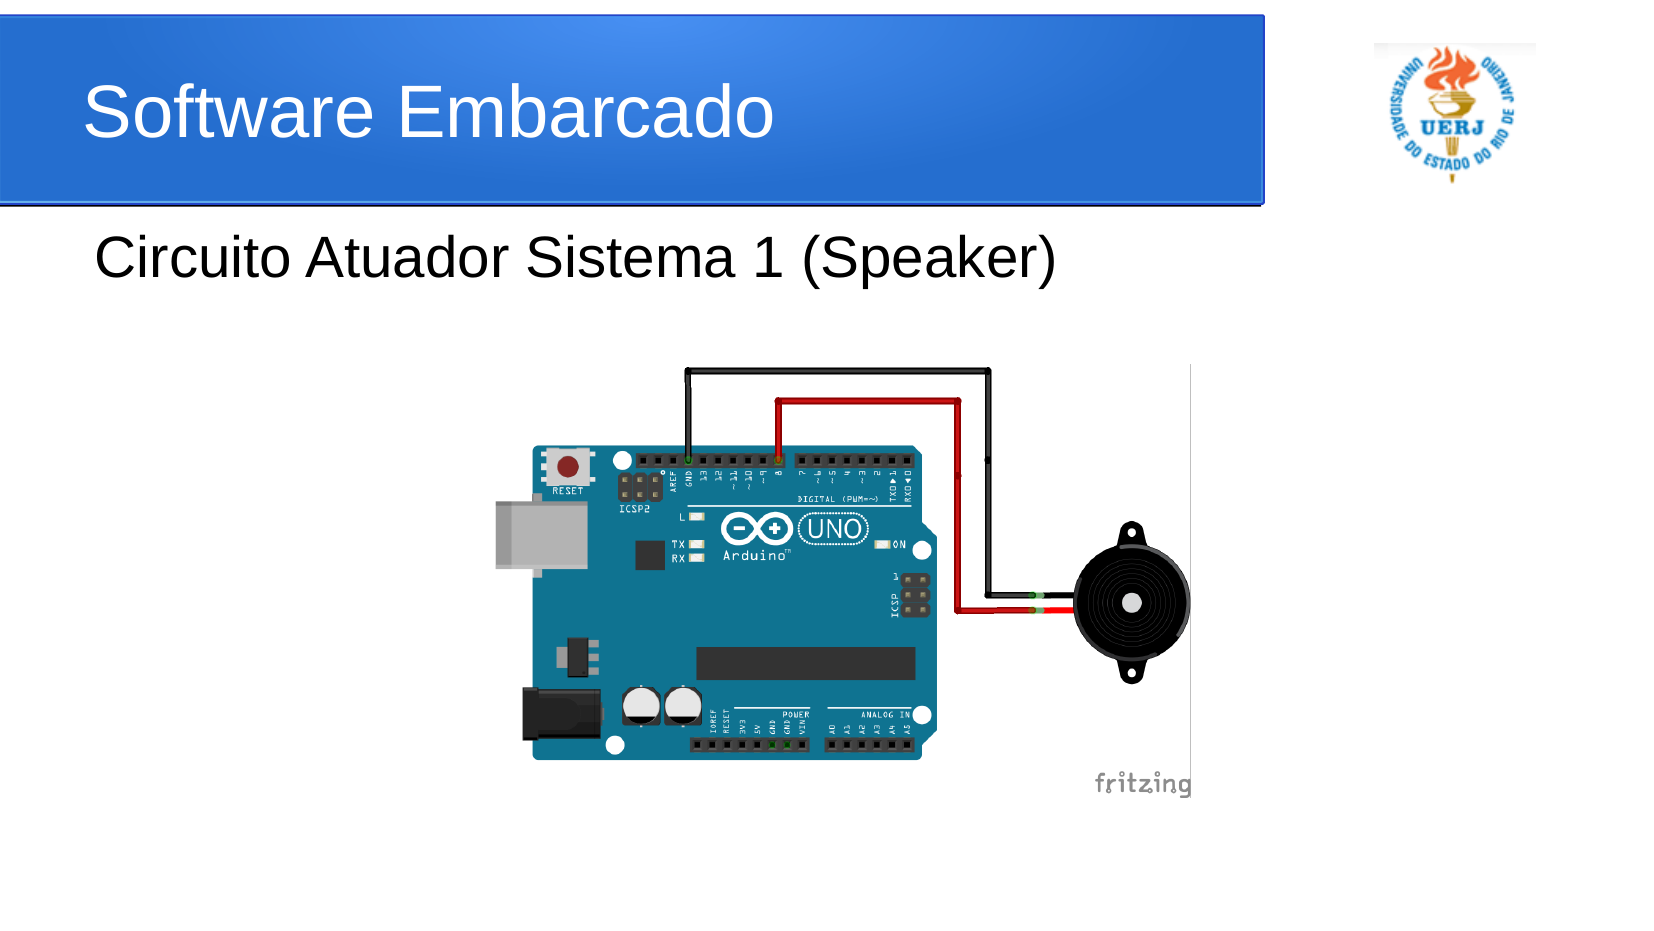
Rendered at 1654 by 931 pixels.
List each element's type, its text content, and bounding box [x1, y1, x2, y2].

picture [495, 364, 1191, 799]
title Software Embarcado [82, 35, 1235, 189]
subtitle Circuito Atuador Sistema 1 (Speaker) [94, 224, 1548, 804]
picture [1374, 43, 1536, 190]
